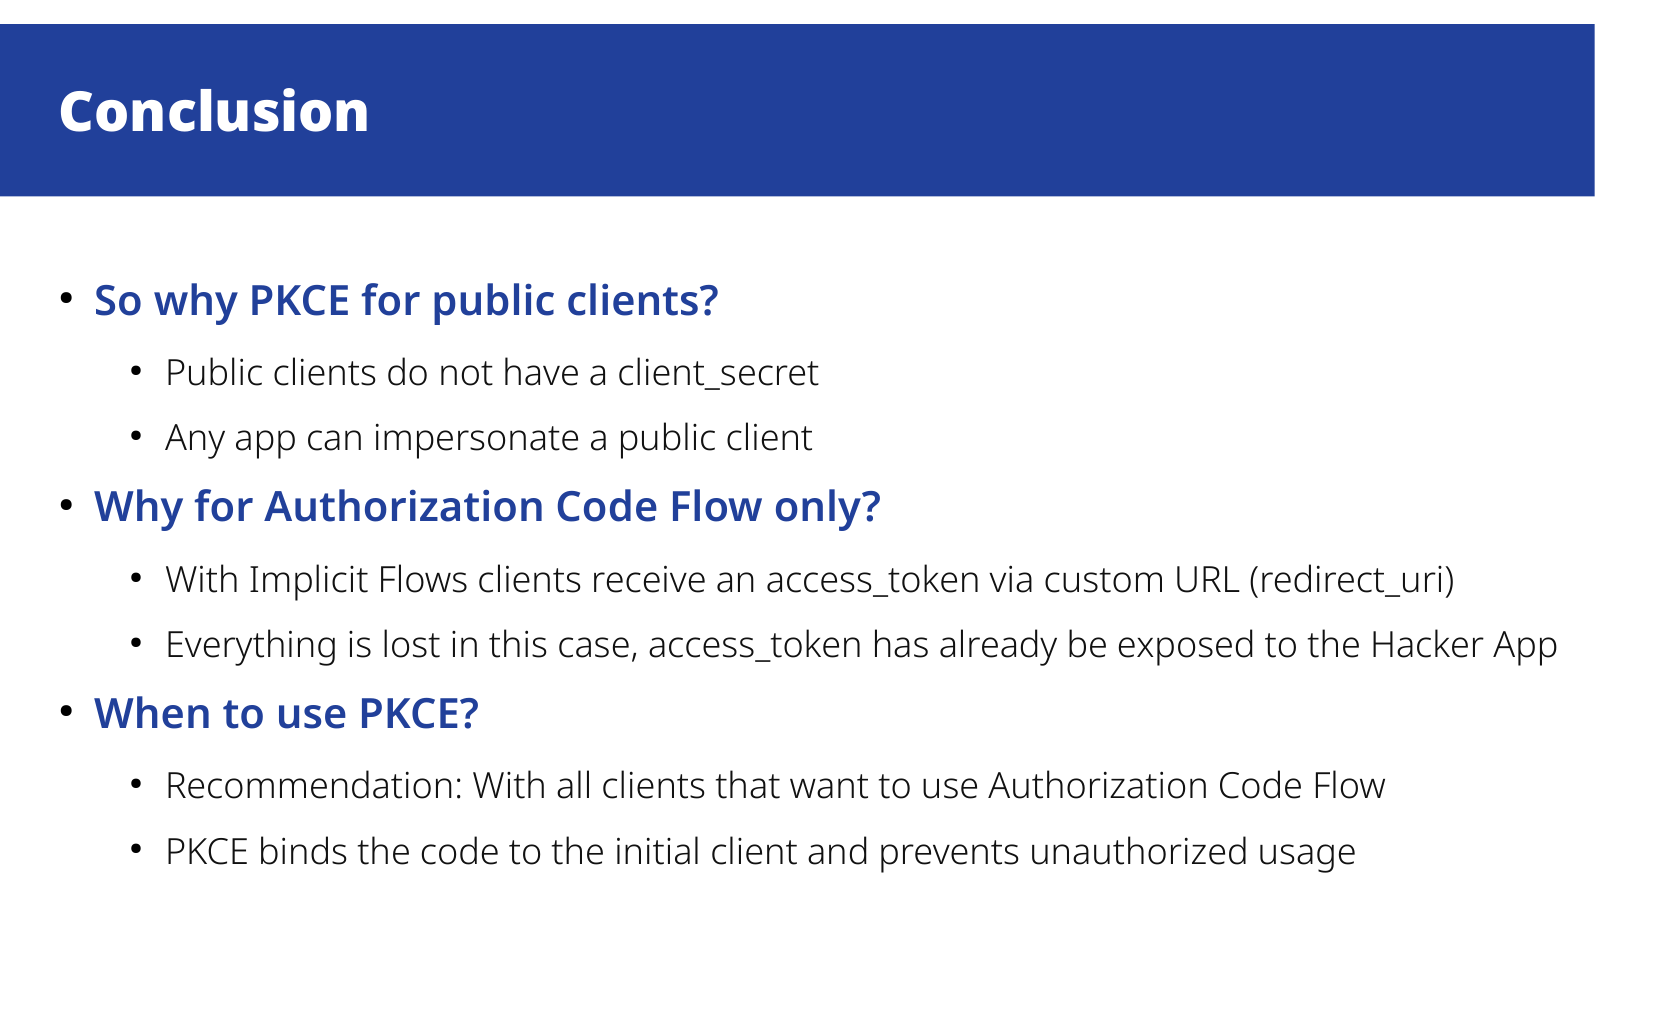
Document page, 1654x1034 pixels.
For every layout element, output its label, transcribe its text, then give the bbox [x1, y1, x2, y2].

list So why PKCE for public clients? Public clients do not have a client_secret Any app can impersonate a public client Why for Authorization Code Flow only? With Implicit Flows clients receive an access_token via custom URL (redirect_uri) Everything is lost in this case, access_token has already be exposed to the Hacker App When to use PKCE? Recommendation: With all clients that want to use Authorization Code Flow PKCE binds the code to the initial client and prevents unauthorized usage [58, 270, 1565, 911]
title Conclusion [58, 48, 1595, 172]
